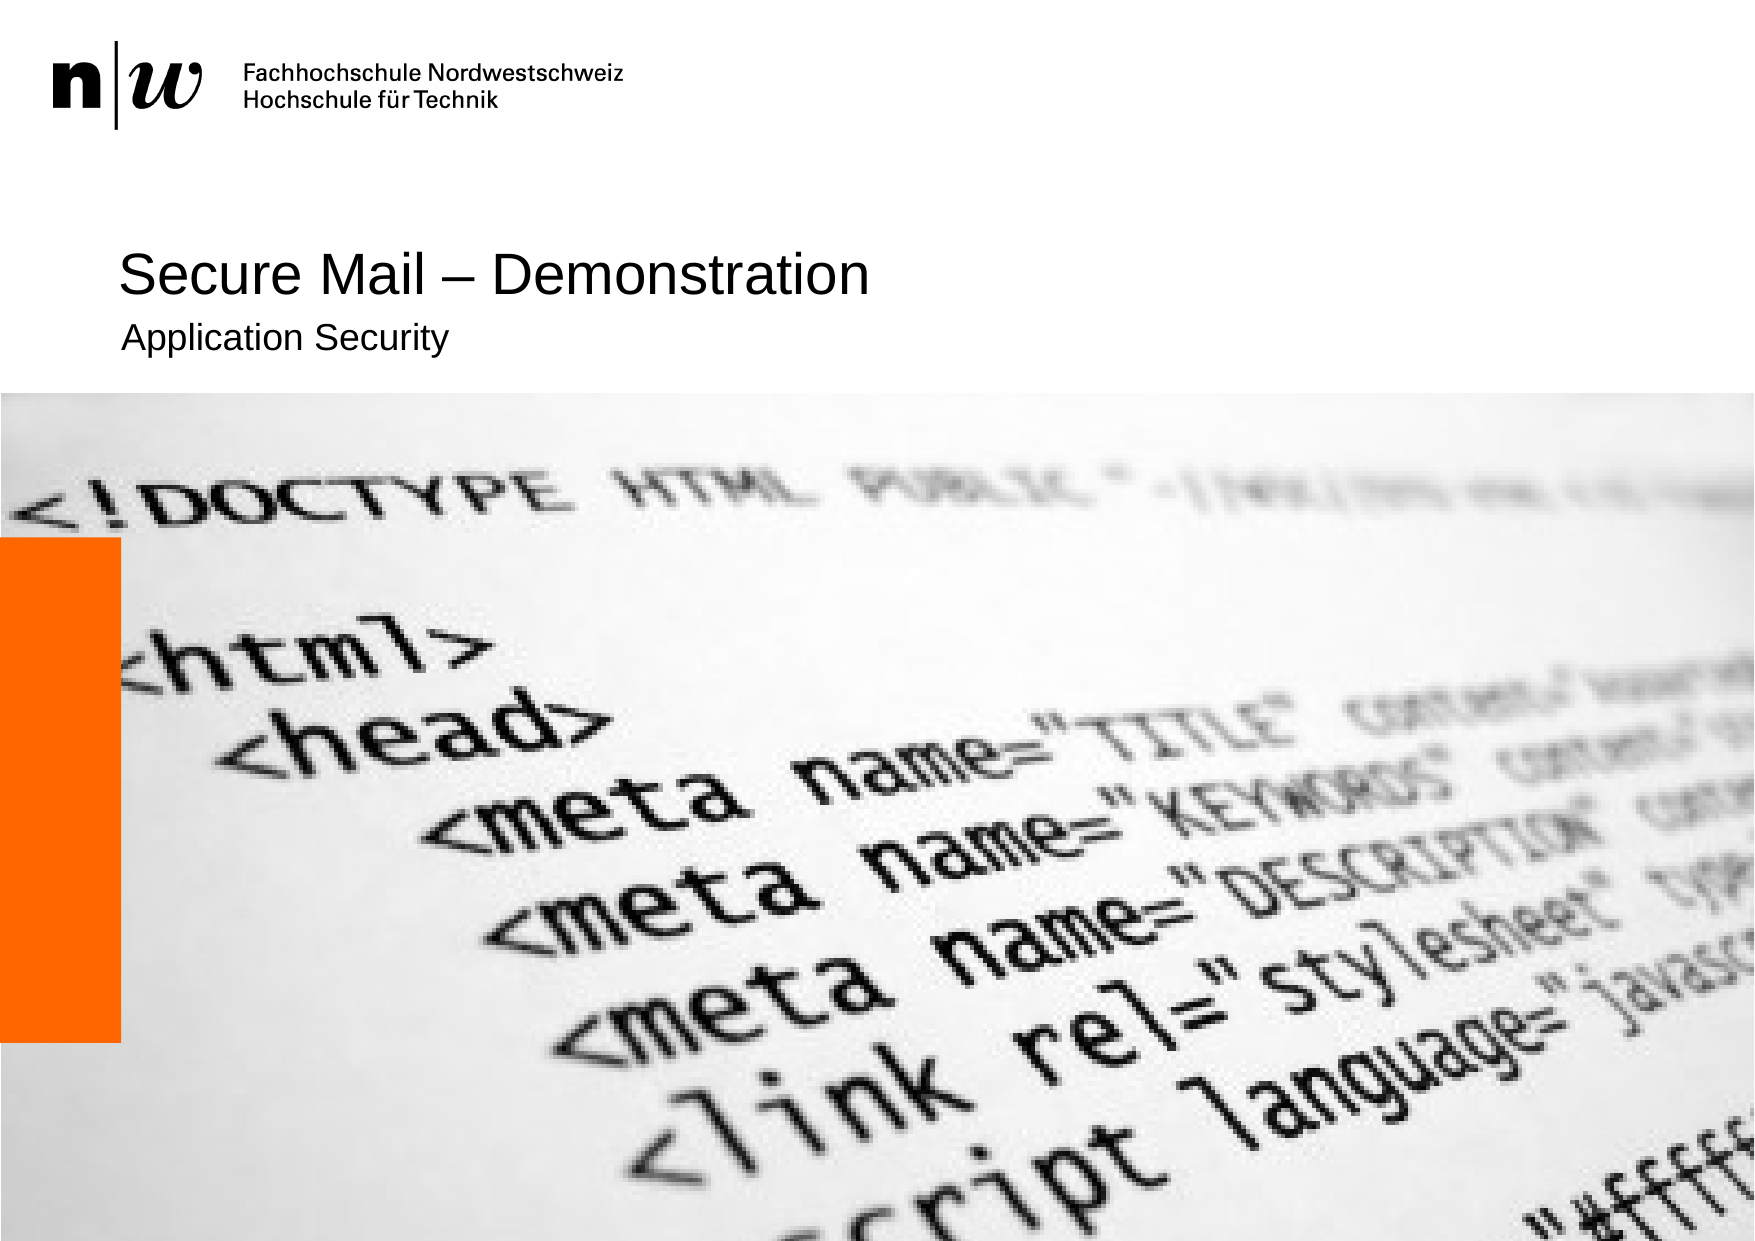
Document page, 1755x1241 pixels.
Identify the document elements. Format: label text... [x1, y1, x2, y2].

picture [1, 393, 1755, 1241]
text_box Secure Mail – Demonstration [118, 236, 1630, 320]
picture [53, 41, 623, 130]
text_box Application Security [121, 312, 1633, 360]
list [0, 537, 122, 1043]
